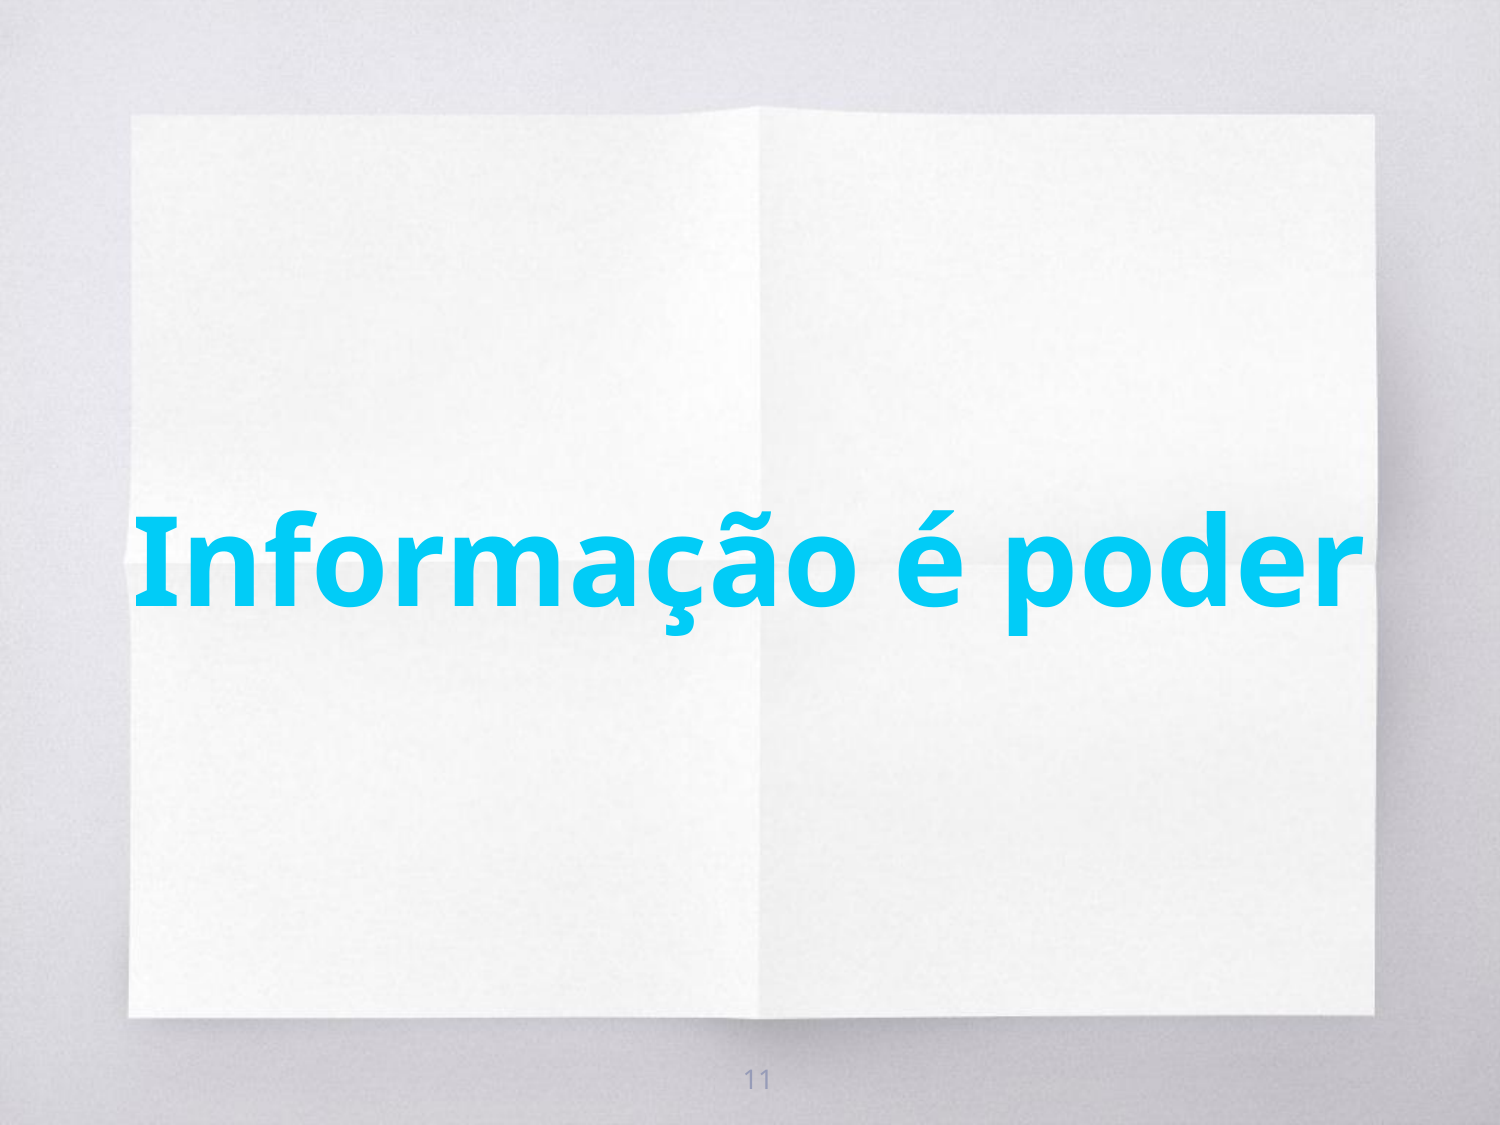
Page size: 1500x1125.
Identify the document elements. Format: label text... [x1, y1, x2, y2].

title Informação é poder [112, 478, 1388, 647]
picture [0, 0, 1500, 1125]
slide_number <number> [713, 1047, 804, 1113]
